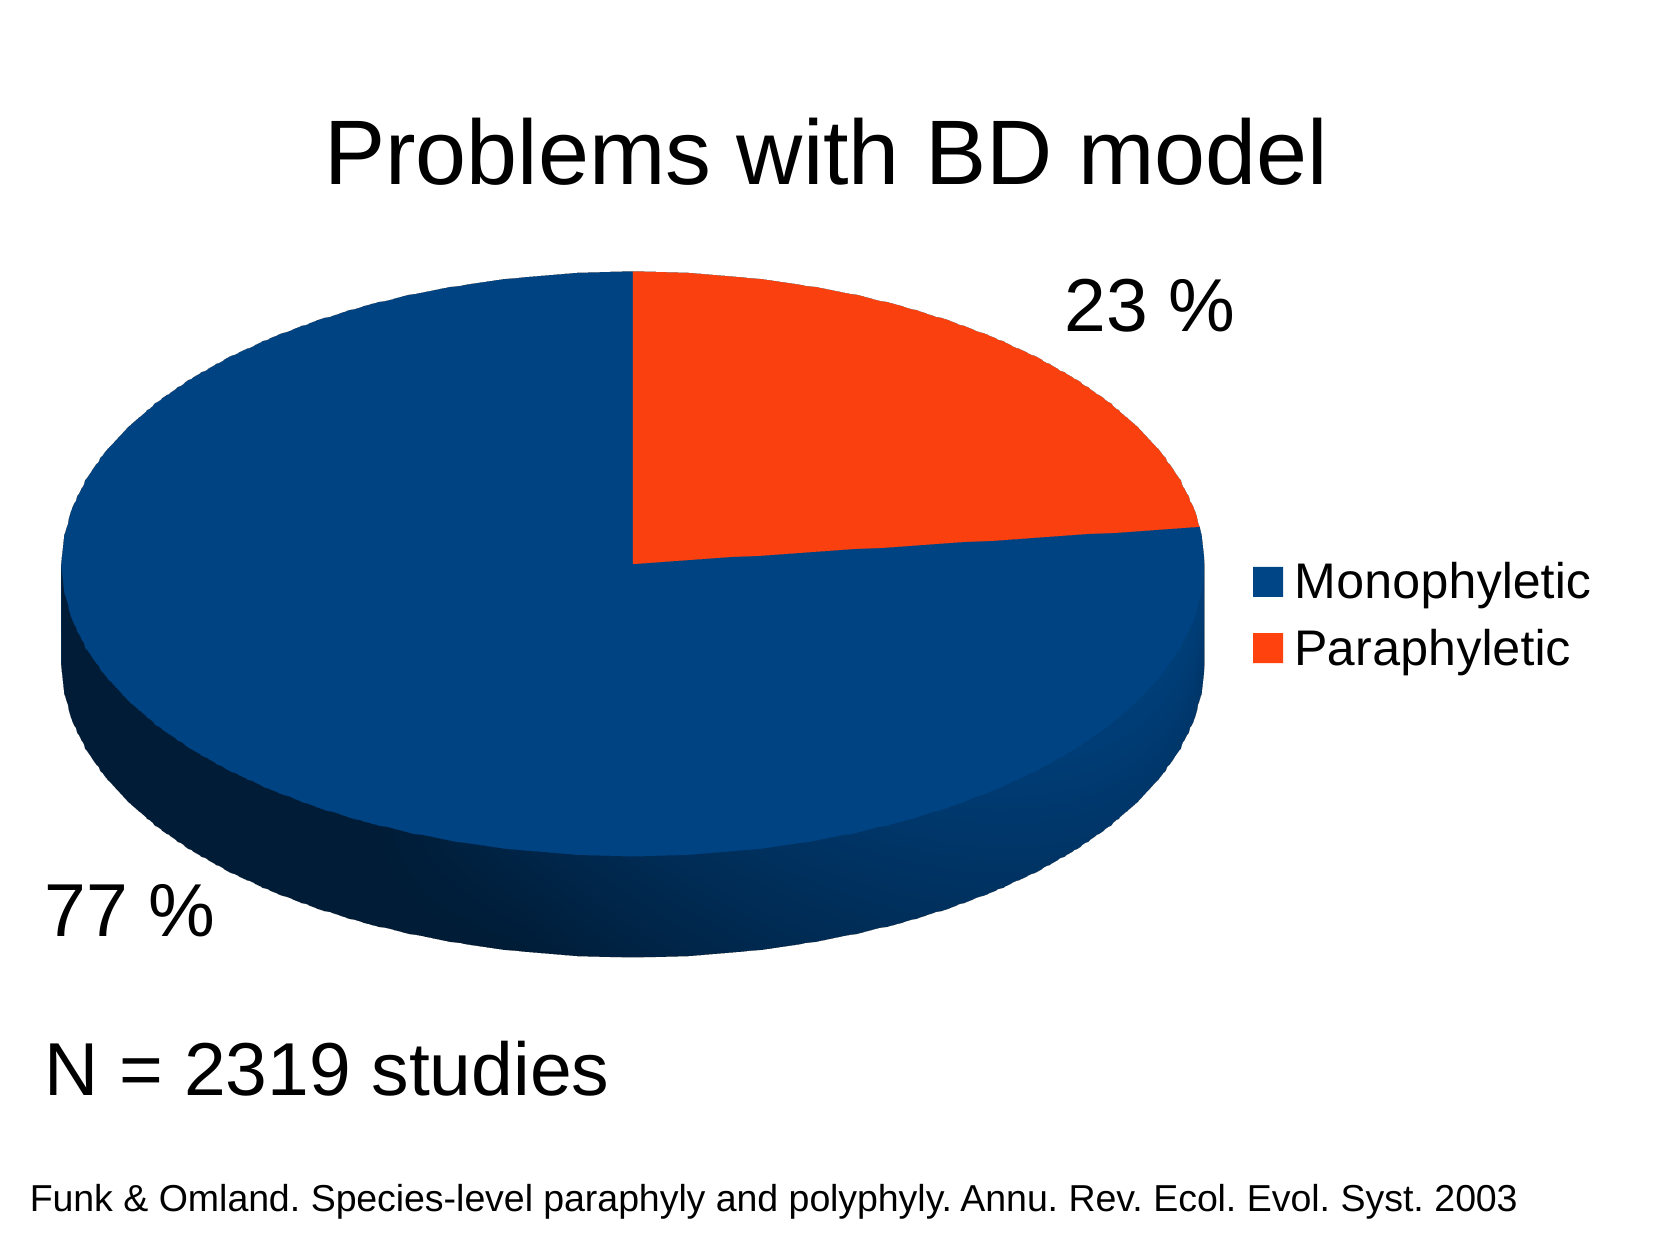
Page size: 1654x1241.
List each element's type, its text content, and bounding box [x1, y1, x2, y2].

title Problems with BD model [82, 49, 1571, 210]
text_box N = 2319 studies [30, 1020, 693, 1141]
chart [30, 210, 1621, 1021]
text_box Funk & Omland. Species-level paraphyly and polyphyly. Annu. Rev. Ecol. Evol. Syst. 2003 [15, 1170, 1636, 1227]
text_box 23 % [1050, 256, 1276, 356]
text_box 77 % [30, 861, 256, 961]
